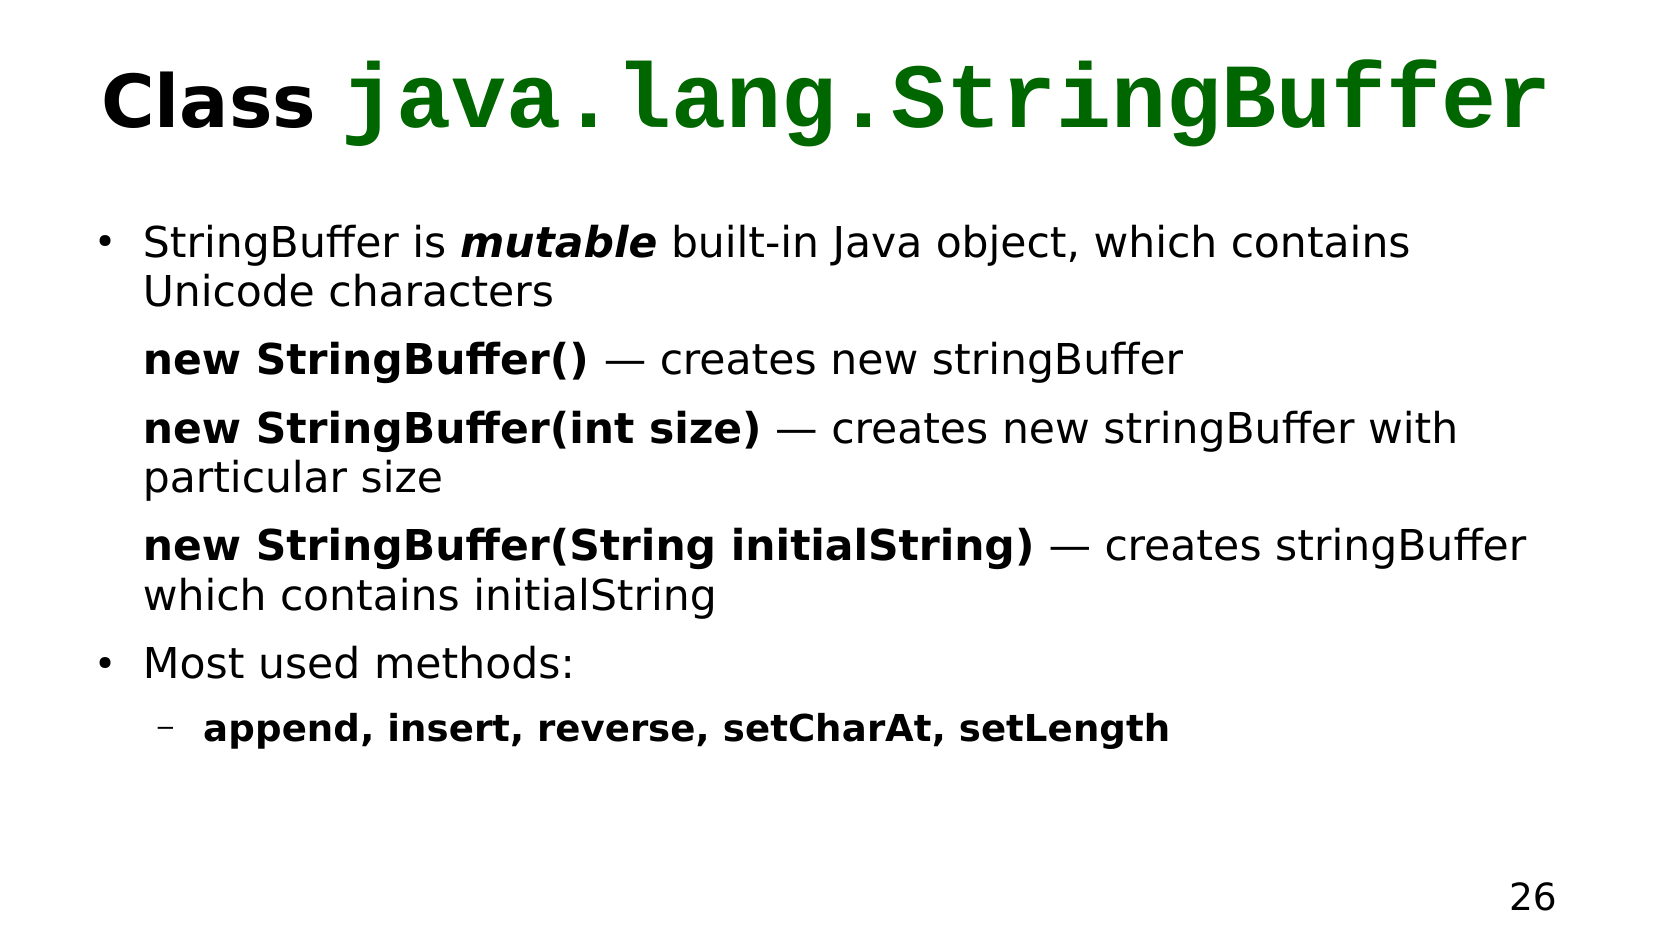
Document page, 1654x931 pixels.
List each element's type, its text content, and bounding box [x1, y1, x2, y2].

list StringBuffer is mutable built-in Java object, which contains Unicode characters new StringBuffer() — creates new stringBuffer new StringBuffer(int size) — creates new stringBuffer with particular size new StringBuffer(String initialString) — creates stringBuffer which contains initialString Most used methods: append, insert, reverse, setCharAt, setLength [82, 217, 1538, 758]
title Class java.lang.StringBuffer [82, 14, 1571, 215]
